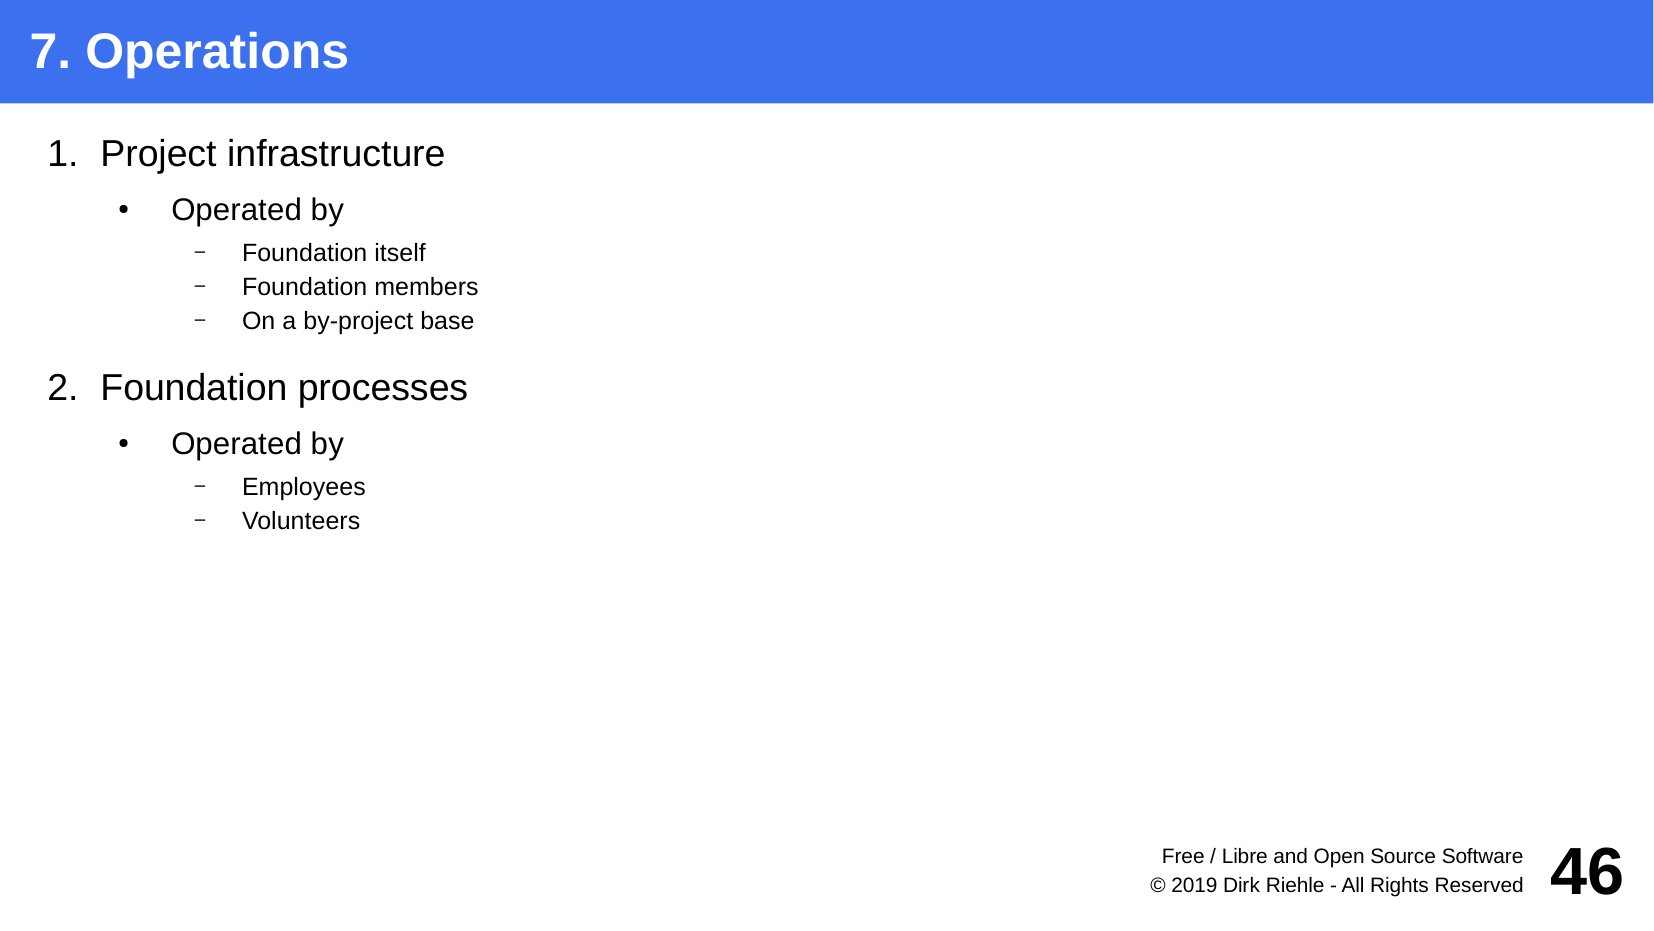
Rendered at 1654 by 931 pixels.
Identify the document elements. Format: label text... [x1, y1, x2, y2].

title 7. Operations [0, 0, 1654, 104]
list Project infrastructure Operated by Foundation itself Foundation members On a by-project base Foundation processes Operated by Employees Volunteers [29, 132, 808, 813]
